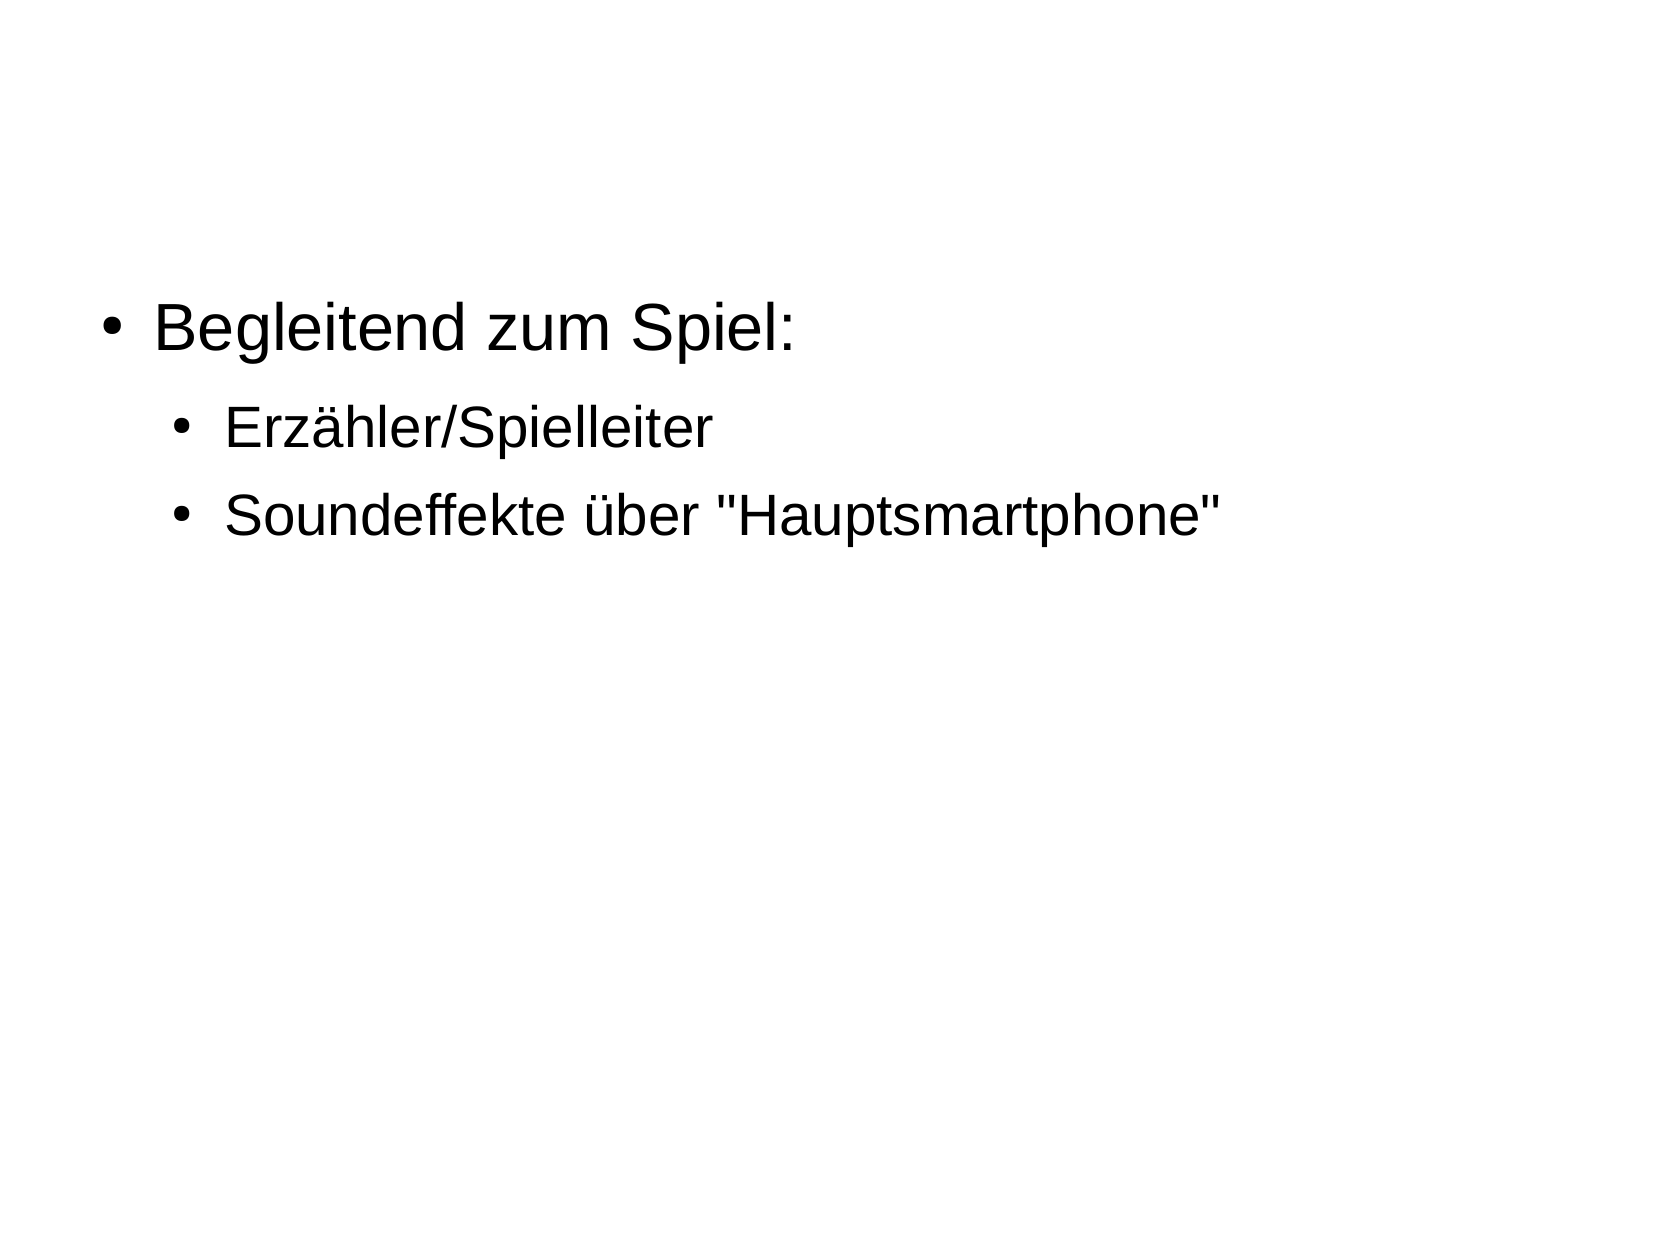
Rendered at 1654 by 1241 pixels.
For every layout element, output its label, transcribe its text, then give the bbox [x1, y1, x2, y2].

list Begleitend zum Spiel: Erzähler/Spielleiter Soundeffekte über "Hauptsmartphone" [82, 290, 1571, 1109]
